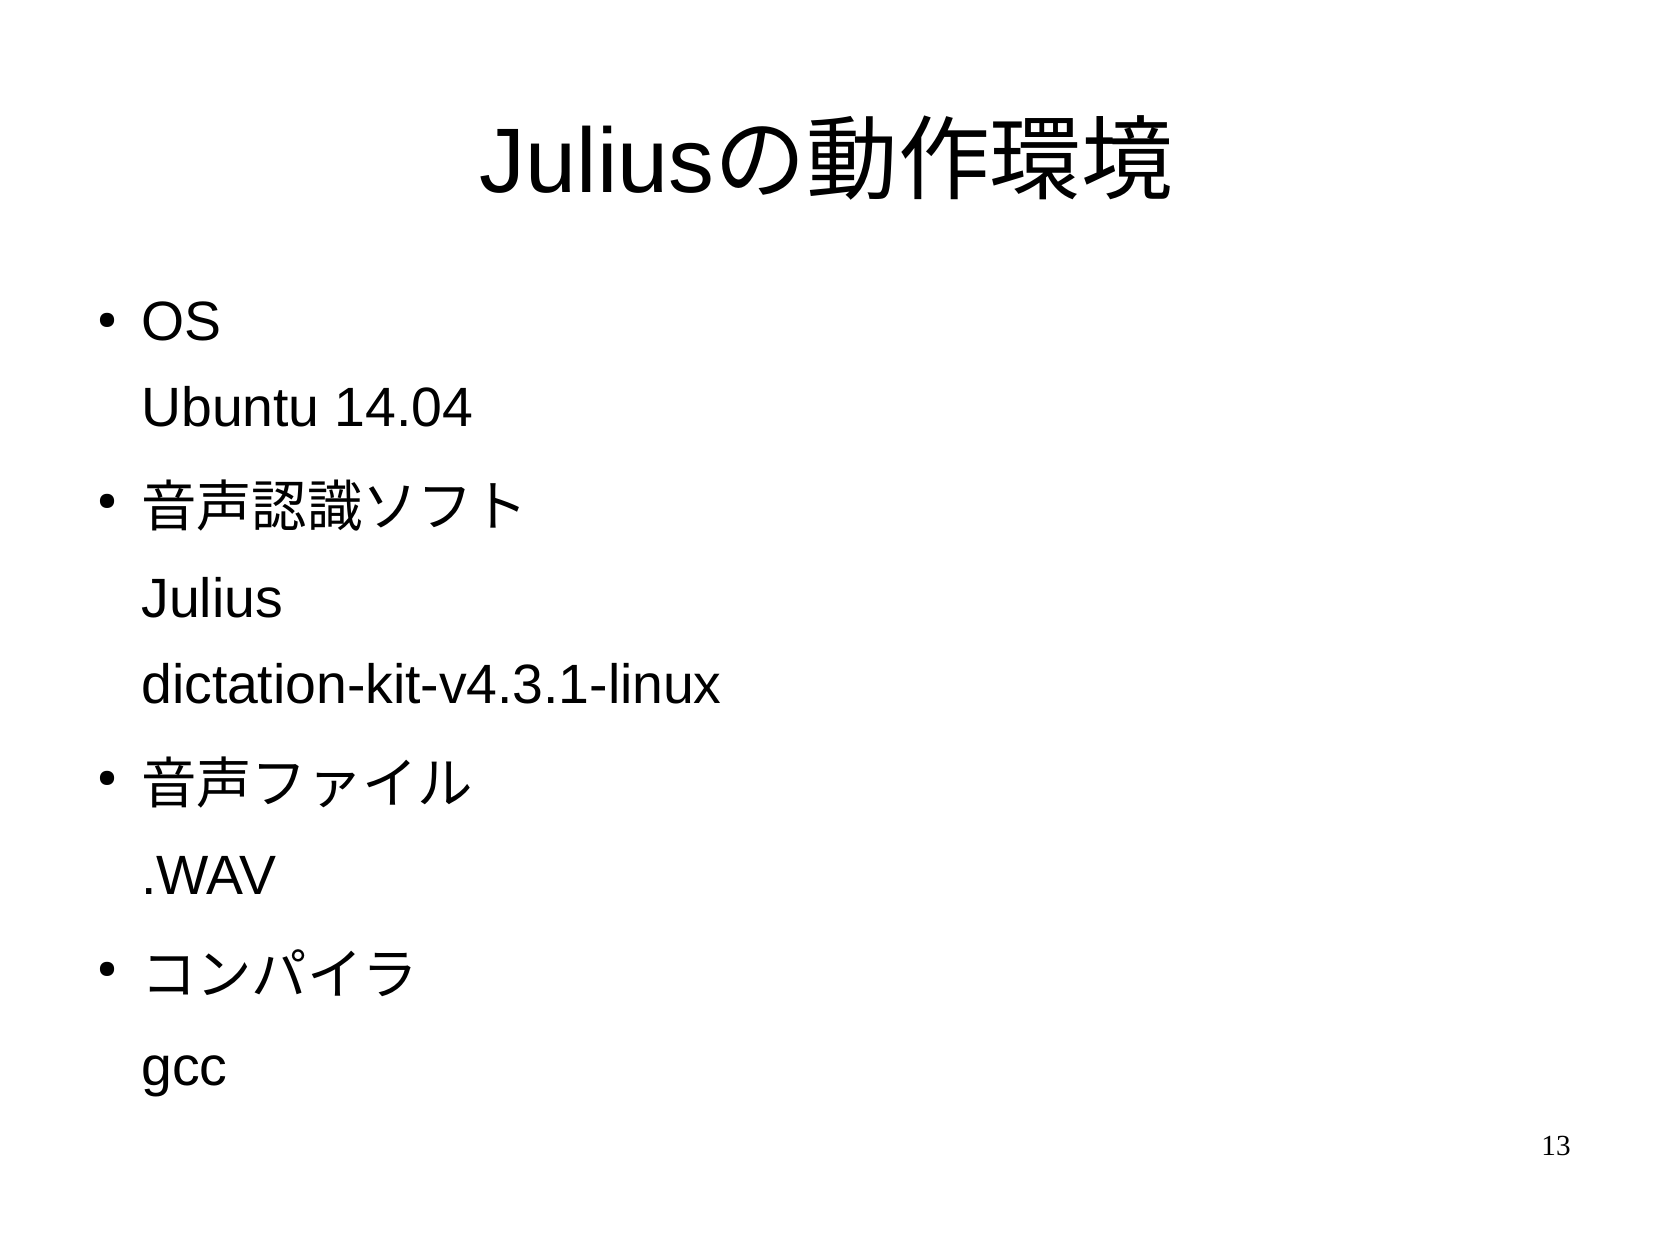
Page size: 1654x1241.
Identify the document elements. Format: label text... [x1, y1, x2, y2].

title Juliusの動作環境 [82, 49, 1571, 257]
list OS Ubuntu 14.04 音声認識ソフト Julius dictation-kit-v4.3.1-linux 音声ファイル .WAV コンパイラ gcc [82, 290, 1571, 1099]
